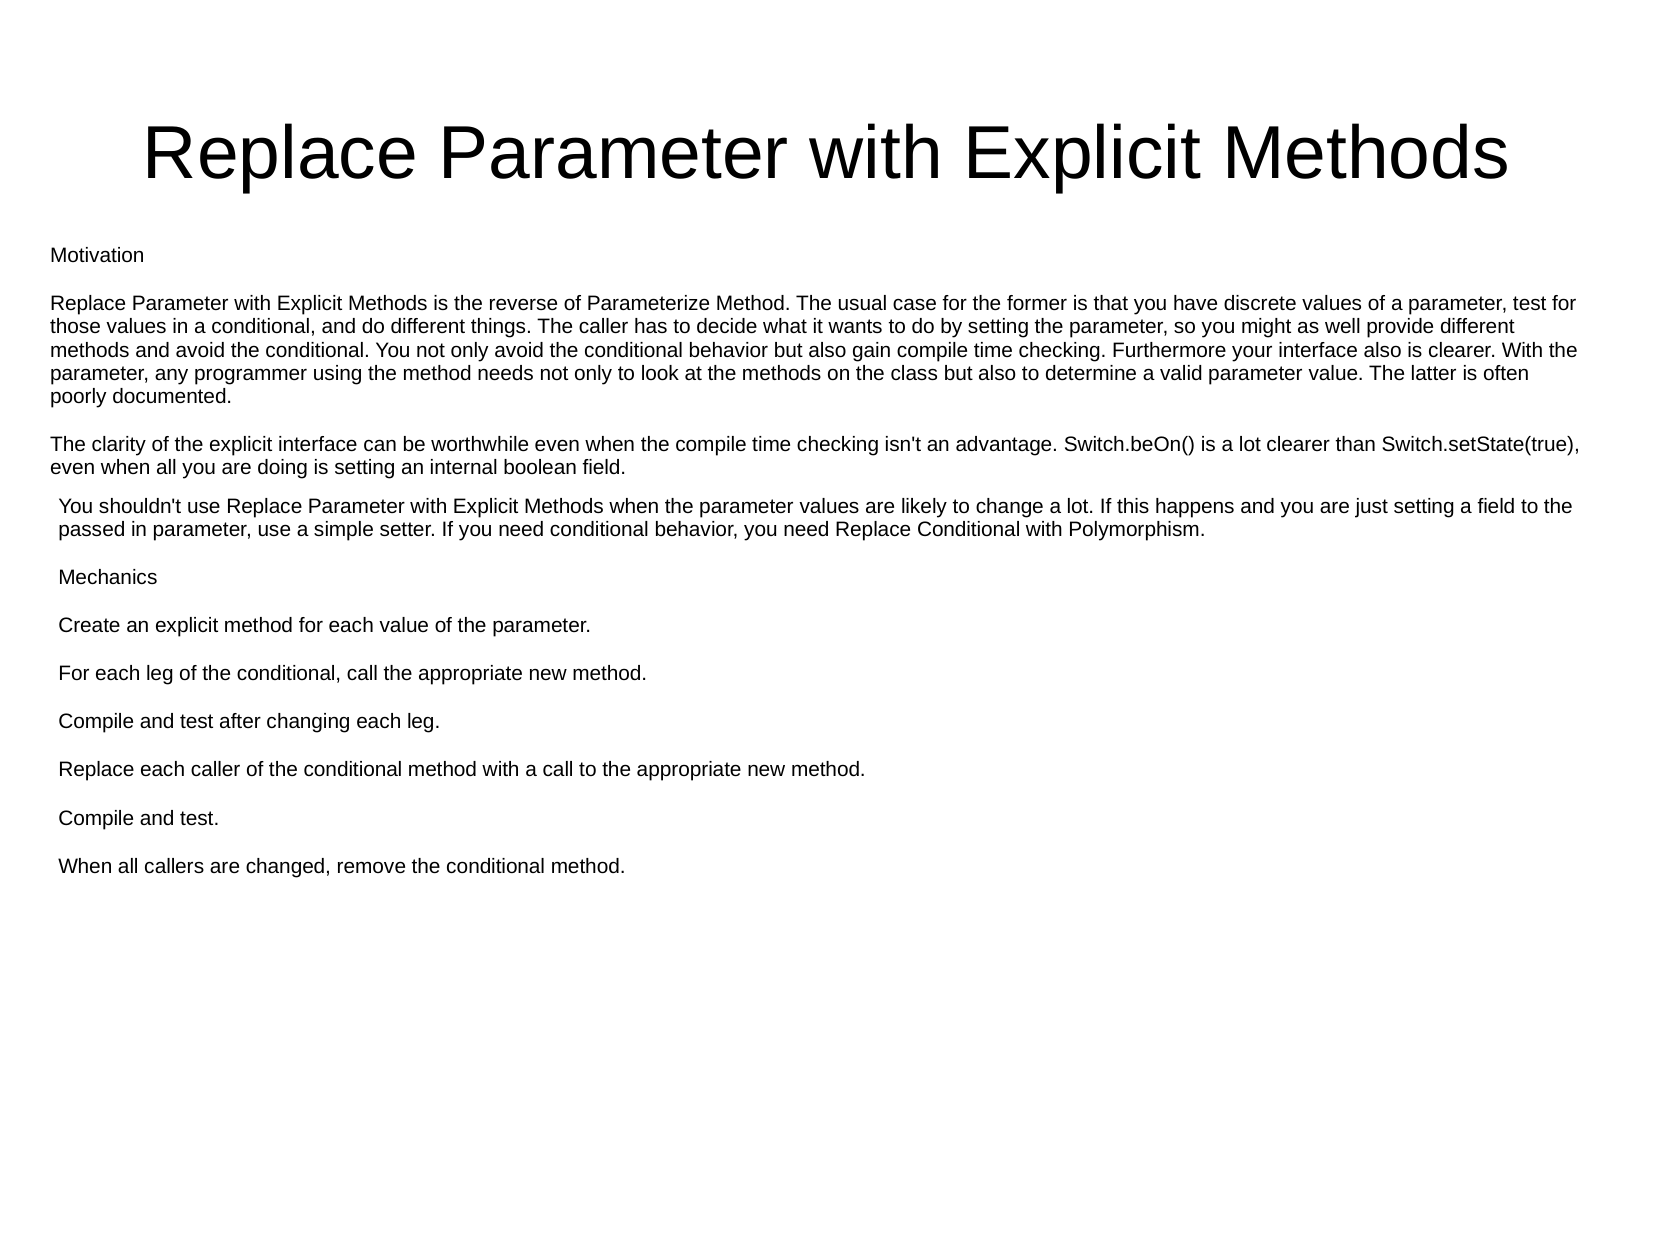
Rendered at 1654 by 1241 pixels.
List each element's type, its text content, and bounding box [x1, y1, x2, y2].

title Replace Parameter with Explicit Methods [82, 49, 1571, 236]
text_box Motivation Replace Parameter with Explicit Methods is the reverse of Parameterize Method. The usual case for the former is that you have discrete values of a parameter, test for those values in a conditional, and do different things. The caller has to decide what it wants to do by setting the parameter, so you might as well provide different methods and avoid the conditional. You not only avoid the conditional behavior but also gain compile time checking. Furthermore your interface also is clearer. With the parameter, any programmer using the method needs not only to look at the methods on the class but also to determine a valid parameter value. The latter is often poorly documented. The clarity of the explicit interface can be worthwhile even when the compile time checking isn't an advantage. Switch.beOn() is a lot clearer than Switch.setState(true), even when all you are doing is setting an internal boolean field. [35, 236, 1600, 535]
text_box You shouldn't use Replace Parameter with Explicit Methods when the parameter values are likely to change a lot. If this happens and you are just setting a field to the passed in parameter, use a simple setter. If you need conditional behavior, you need Replace Conditional with Polymorphism. Mechanics Create an explicit method for each value of the parameter. For each leg of the conditional, call the appropriate new method. Compile and test after changing each leg. Replace each caller of the conditional method with a call to the appropriate new method. Compile and test. When all callers are changed, remove the conditional method. [43, 487, 1595, 934]
